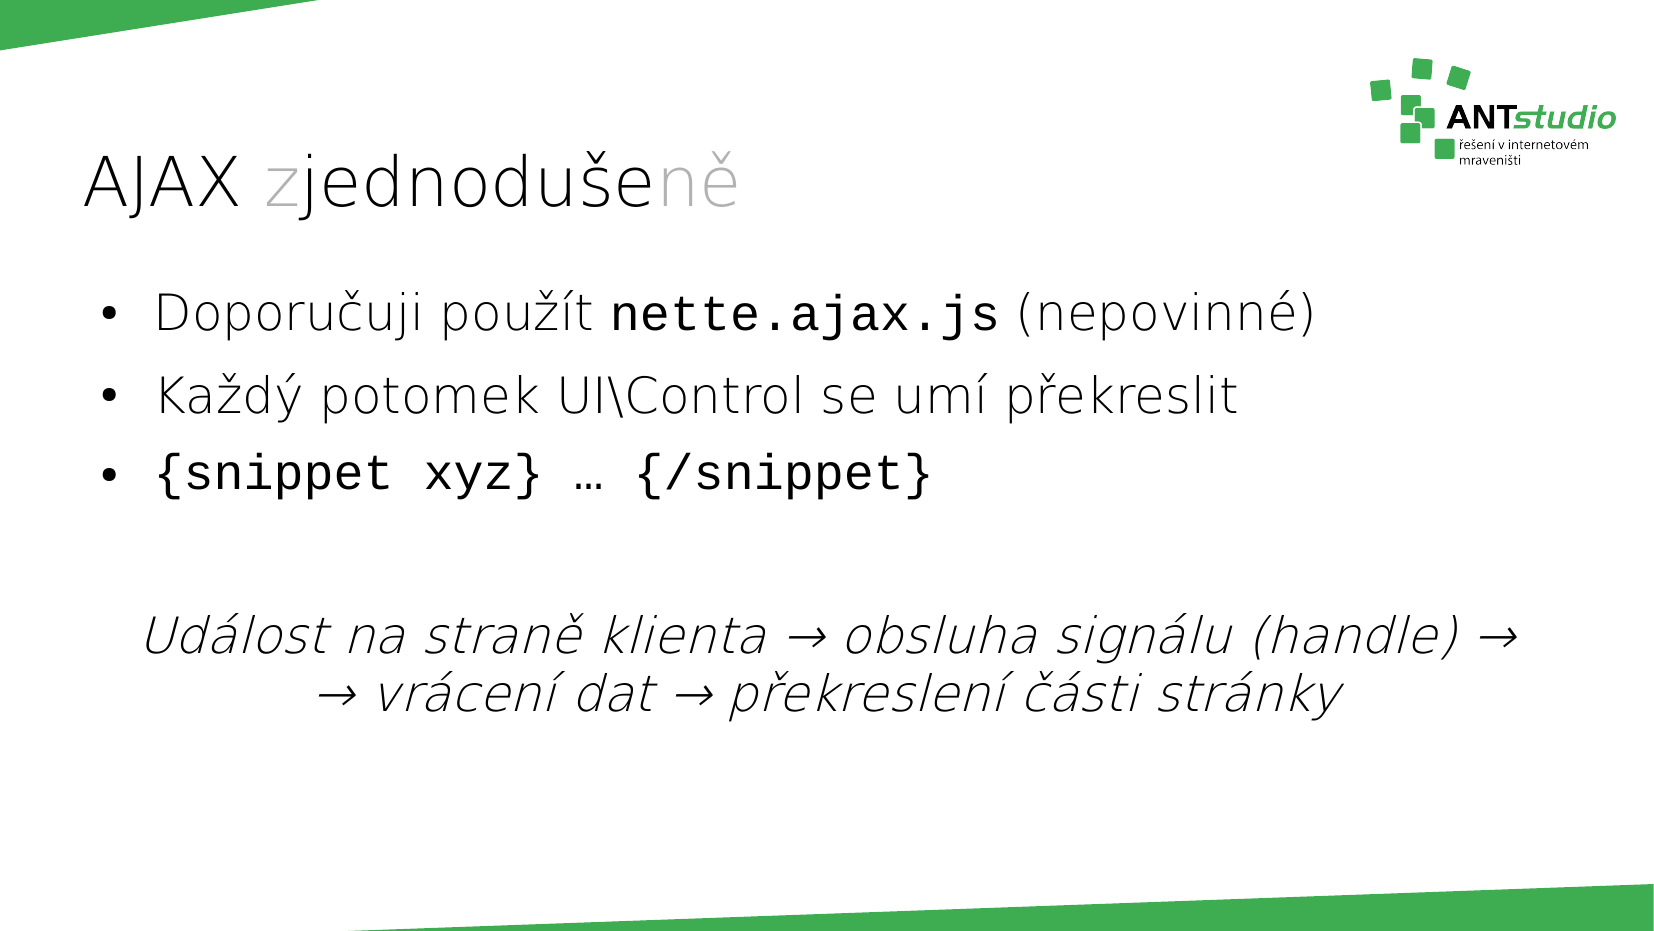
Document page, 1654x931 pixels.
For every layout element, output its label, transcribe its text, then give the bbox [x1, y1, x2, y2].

title AJAX zjednodušeně [82, 104, 1571, 260]
list Doporučuji použít nette.ajax.js (nepovinné) Každý potomek UI\Control se umí překreslit {snippet xyz} … {/snippet} Událost na straně klienta → obsluha signálu (handle) → → vrácení dat → překreslení části stránky [82, 283, 1571, 847]
picture [1370, 58, 1616, 165]
